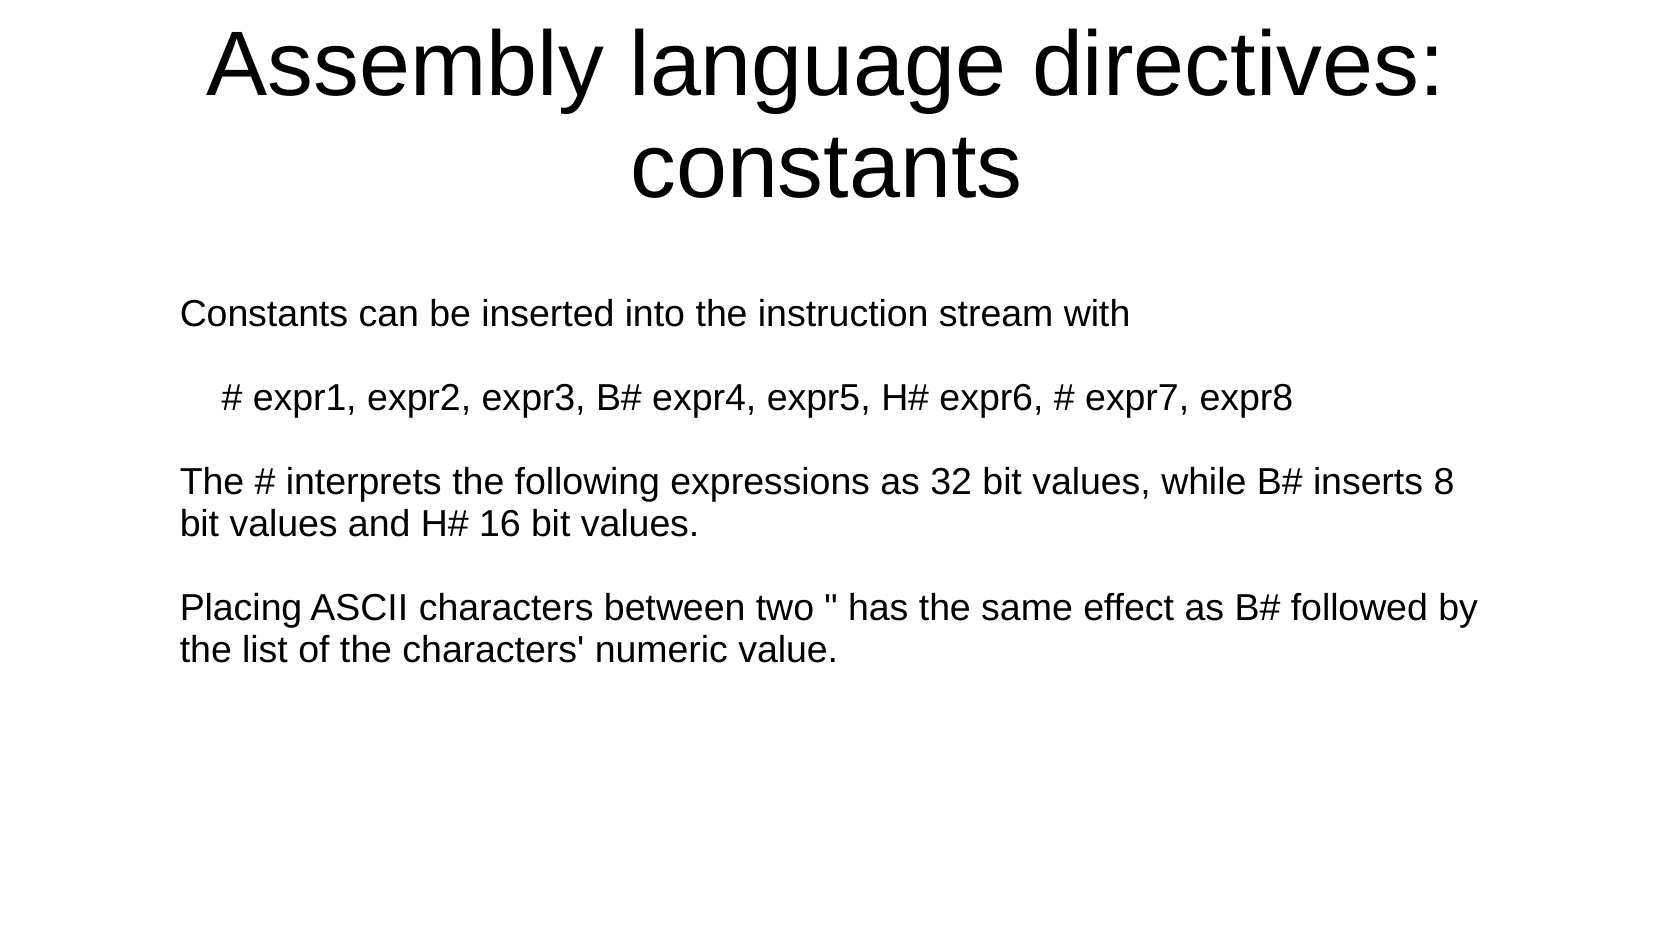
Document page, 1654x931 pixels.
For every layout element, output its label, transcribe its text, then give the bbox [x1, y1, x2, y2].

text_box Constants can be inserted into the instruction stream with # expr1, expr2, expr3, B# expr4, expr5, H# expr6, # expr7, expr8 The # interprets the following expressions as 32 bit values, while B# inserts 8 bit values and H# 16 bit values. Placing ASCII characters between two " has the same effect as B# followed by the list of the characters' numeric value. [165, 285, 1501, 678]
title Assembly language directives: constants [82, 12, 1571, 218]
